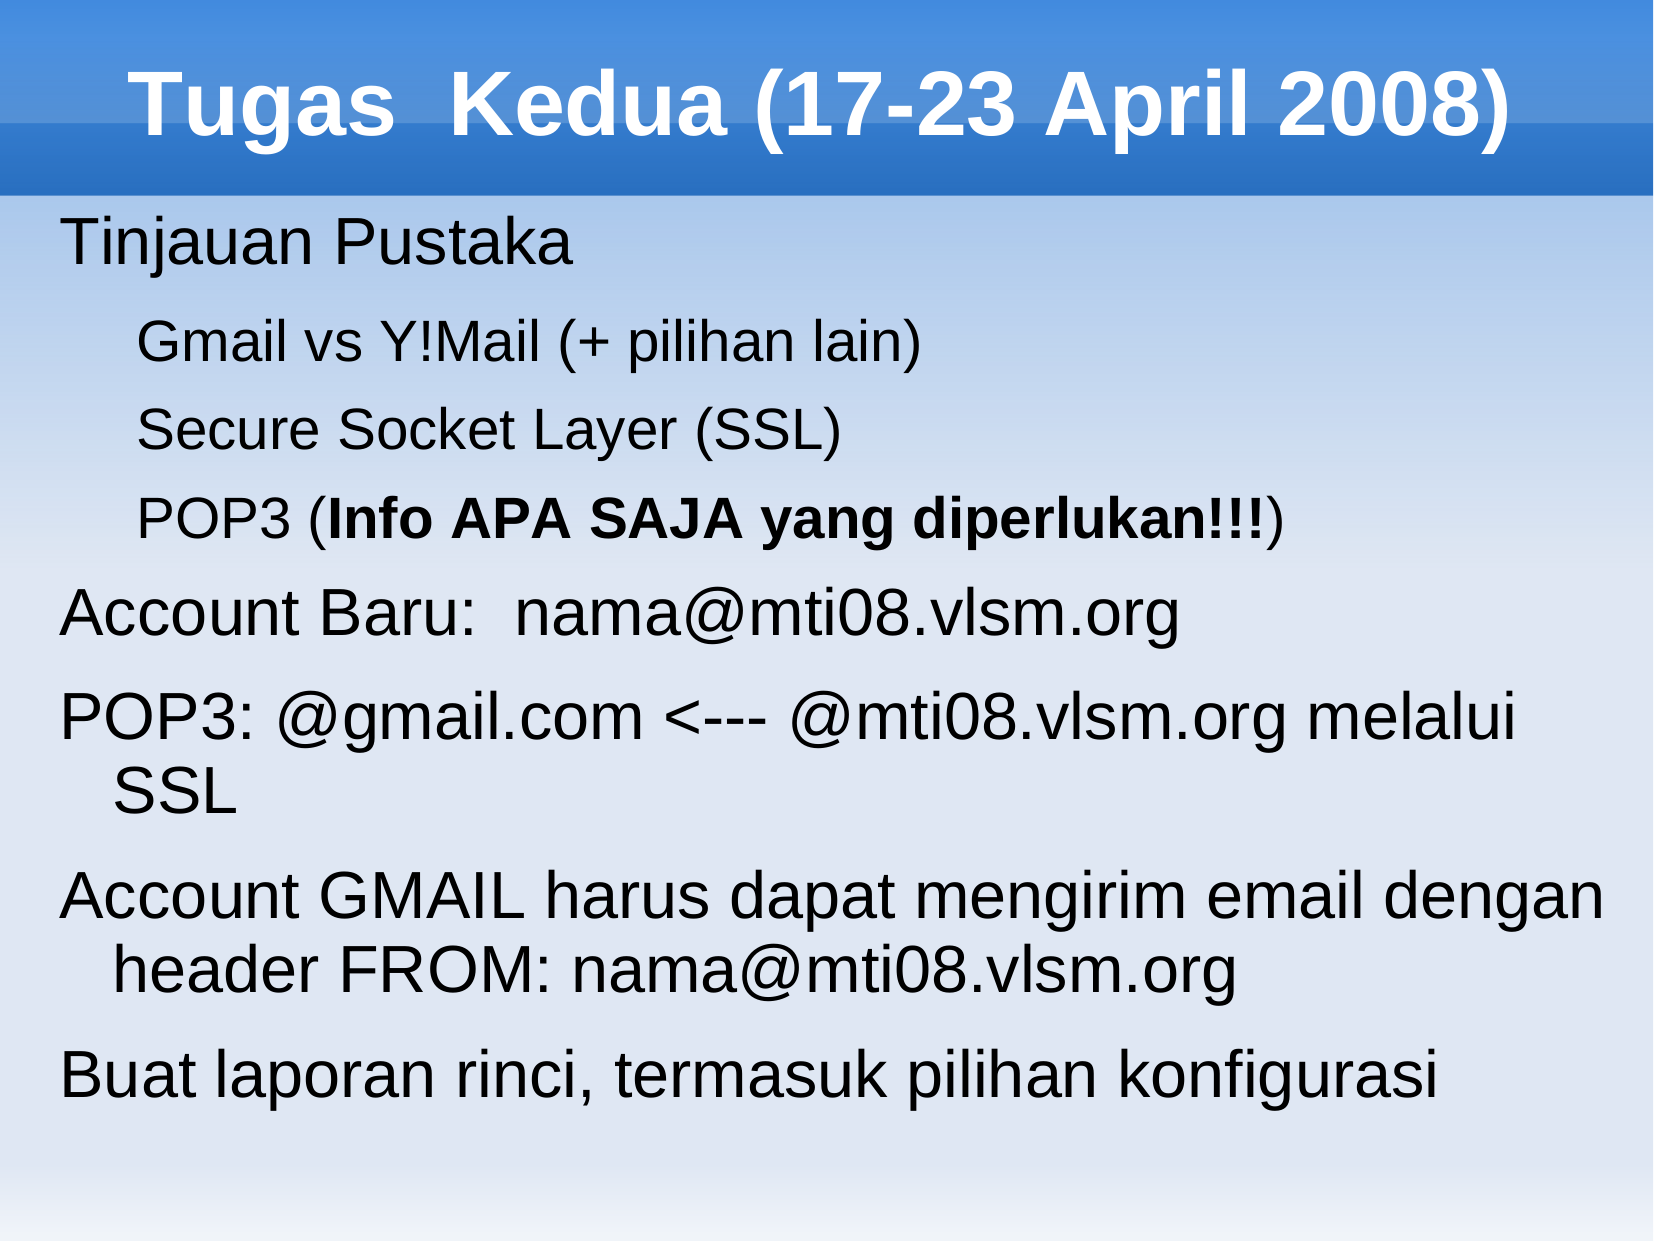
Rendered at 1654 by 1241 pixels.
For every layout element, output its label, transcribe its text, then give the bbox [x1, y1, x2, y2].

list Tinjauan Pustaka Gmail vs Y!Mail (+ pilihan lain) Secure Socket Layer (SSL) POP3 (Info APA SAJA yang diperlukan!!!) Account Baru: nama@mti08.vlsm.org POP3: @gmail.com <--- @mti08.vlsm.org melalui SSL Account GMAIL harus dapat mengirim email dengan header FROM: nama@mti08.vlsm.org Buat laporan rinci, termasuk pilihan konfigurasi [41, 204, 1626, 1180]
title Tugas Kedua (17-23 April 2008) [76, 0, 1565, 204]
picture [0, 0, 1654, 1241]
